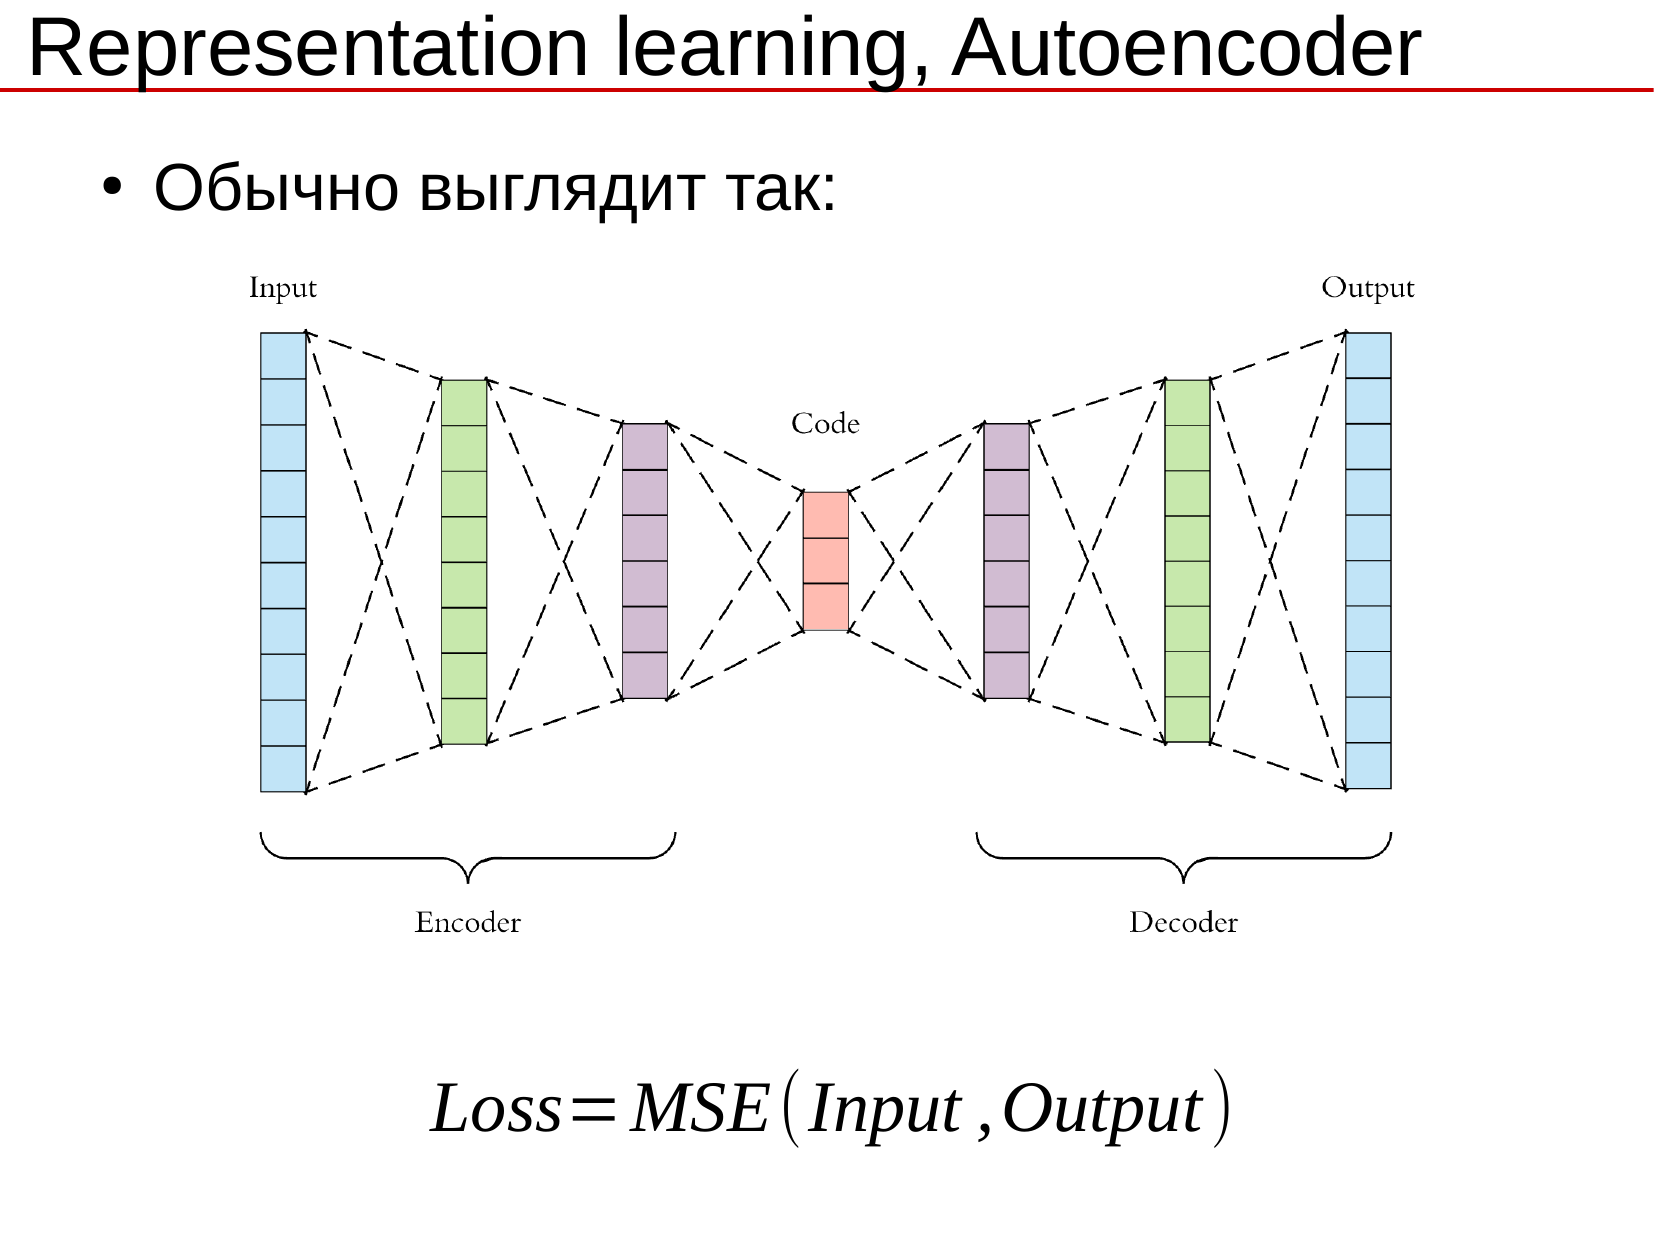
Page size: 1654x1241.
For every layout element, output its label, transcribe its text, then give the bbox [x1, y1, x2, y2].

picture [240, 270, 1426, 946]
list Обычно выглядит так: [82, 150, 1571, 406]
chart [420, 1065, 1242, 1152]
title Representation learning, Autoencoder [26, 0, 1471, 94]
